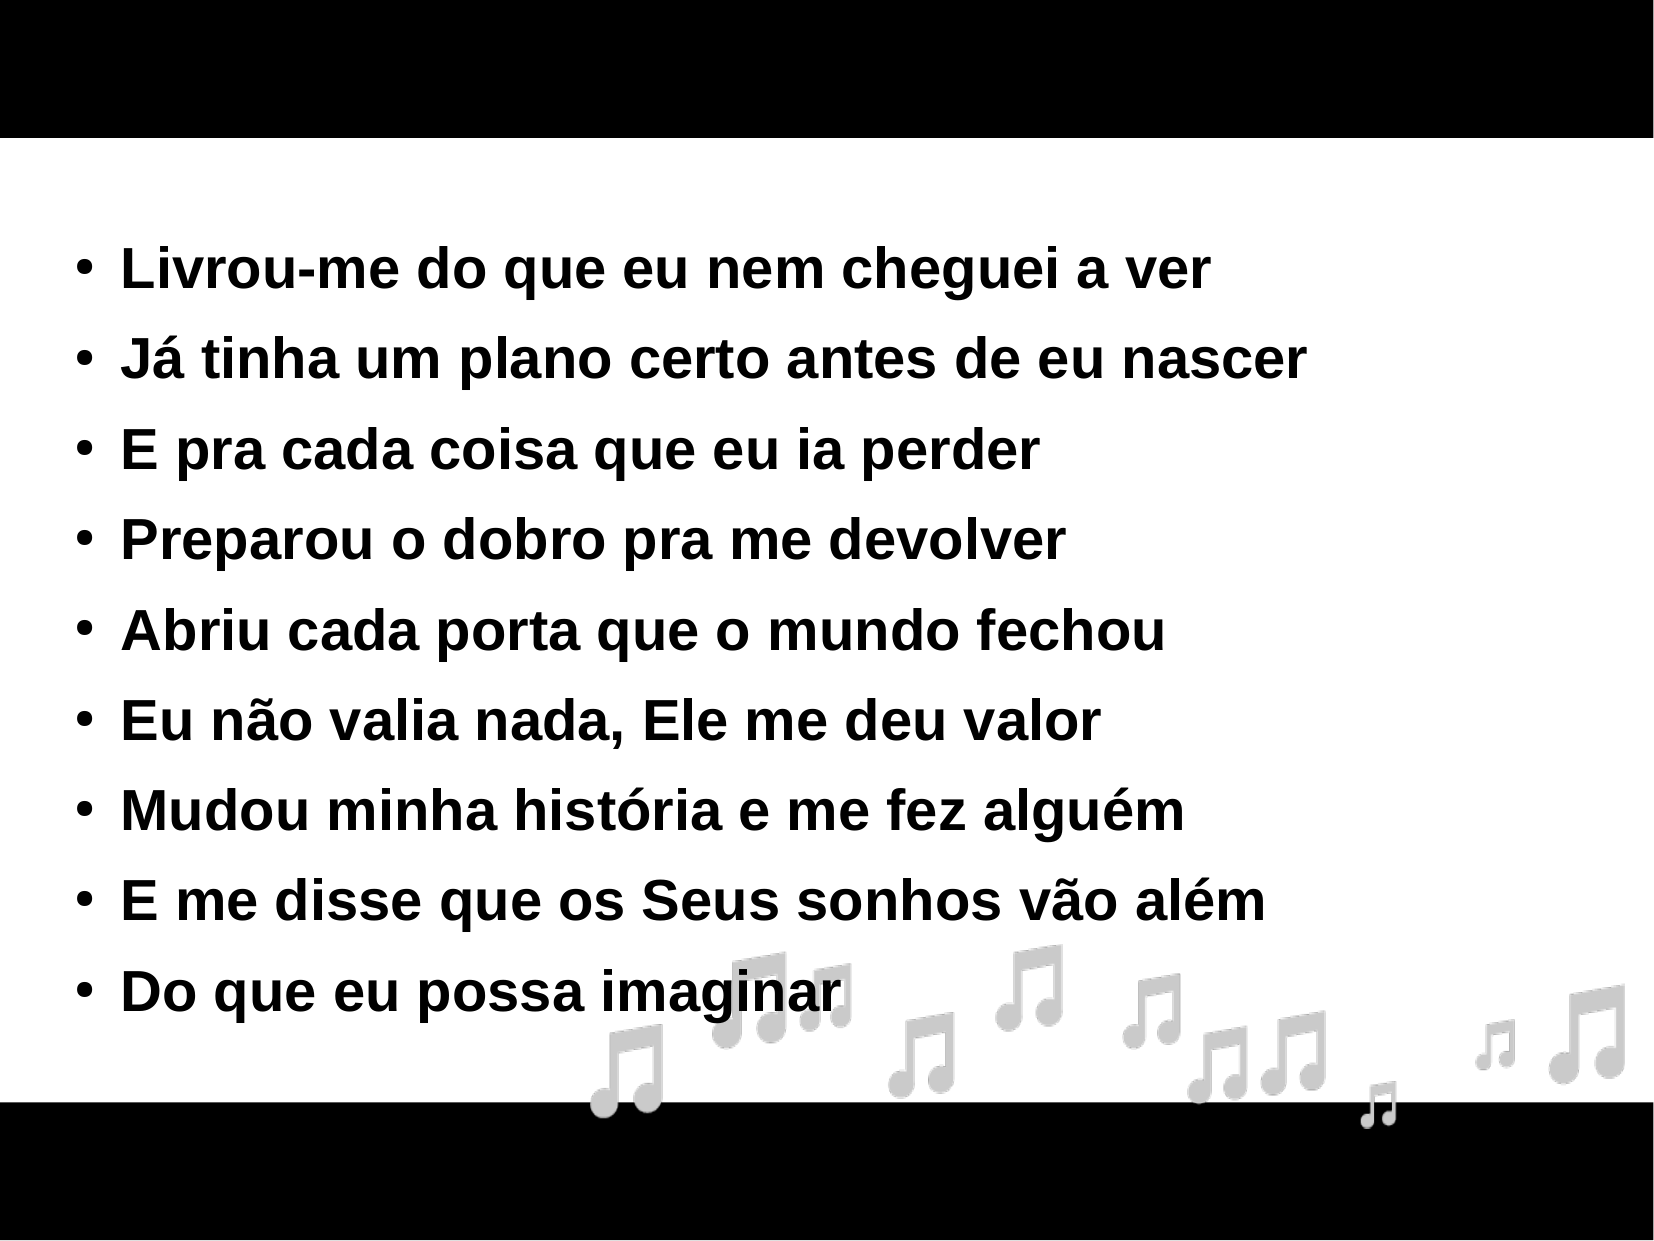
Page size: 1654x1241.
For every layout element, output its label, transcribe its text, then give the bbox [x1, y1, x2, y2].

list Livrou-me do que eu nem cheguei a ver Já tinha um plano certo antes de eu nascer E pra cada coisa que eu ia perder Preparou o dobro pra me devolver Abriu cada porta que o mundo fechou Eu não valia nada, Ele me deu valor Mudou minha história e me fez alguém E me disse que os Seus sonhos vão além Do que eu possa imaginar [59, 236, 1595, 1024]
